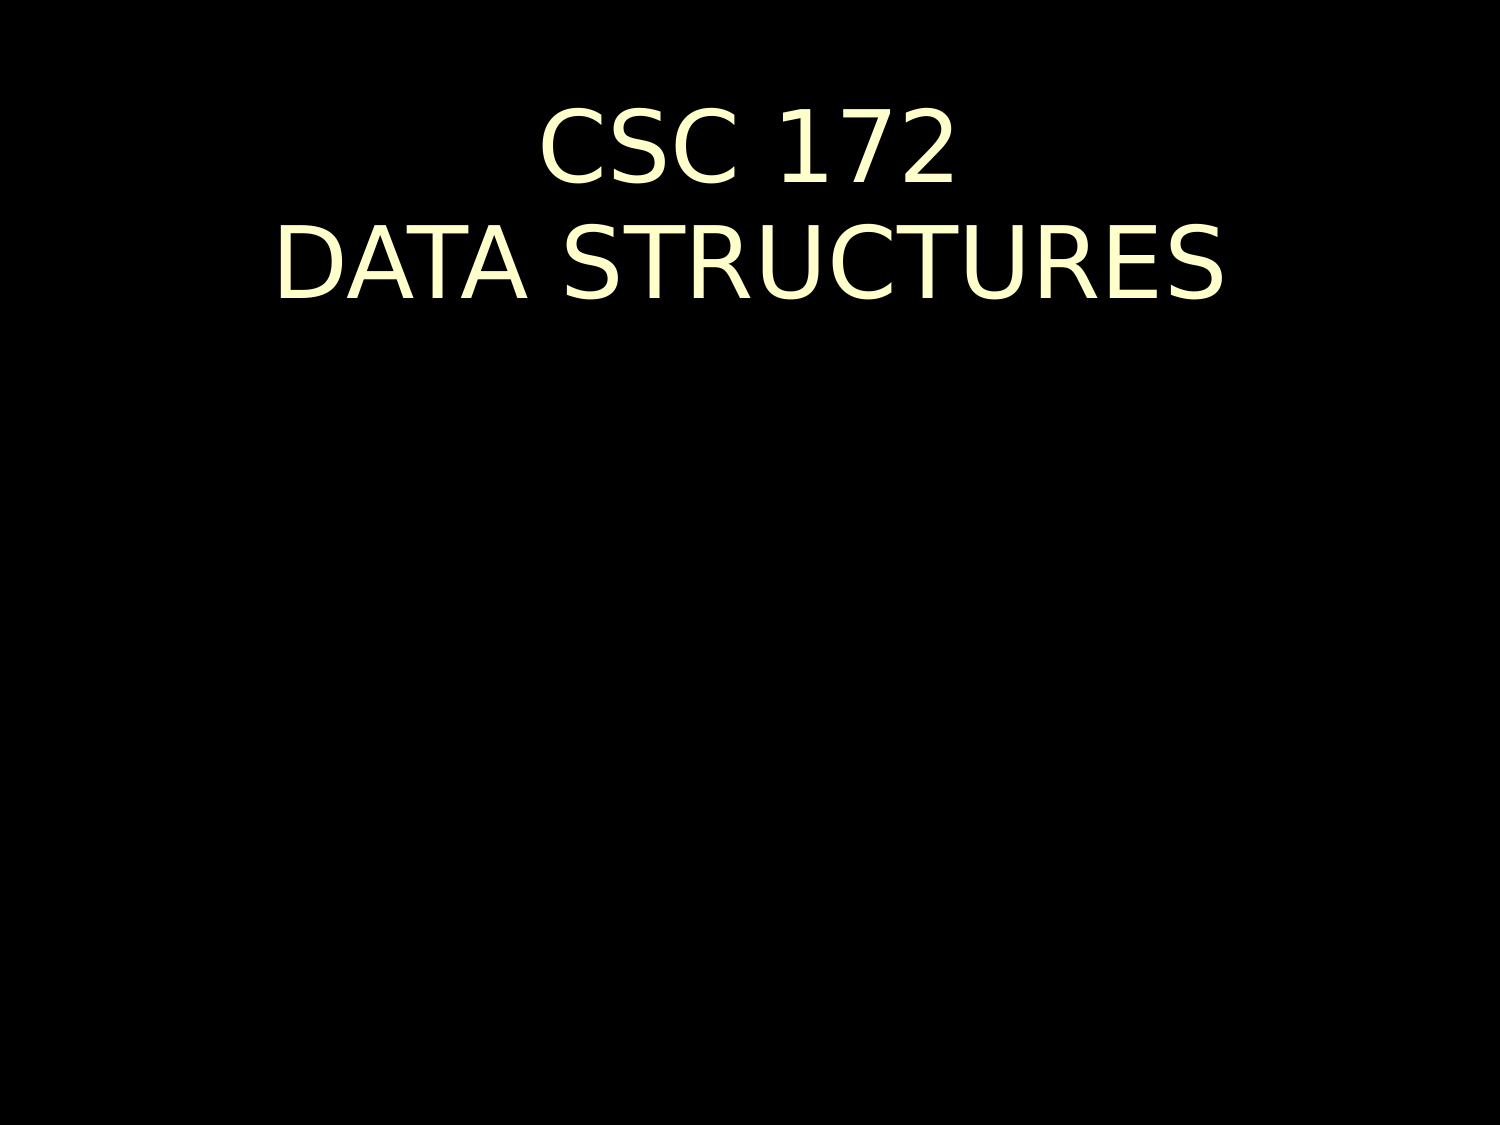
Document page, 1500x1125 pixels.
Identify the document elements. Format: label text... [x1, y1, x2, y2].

title CSC 172 DATA STRUCTURES [112, 82, 1388, 331]
